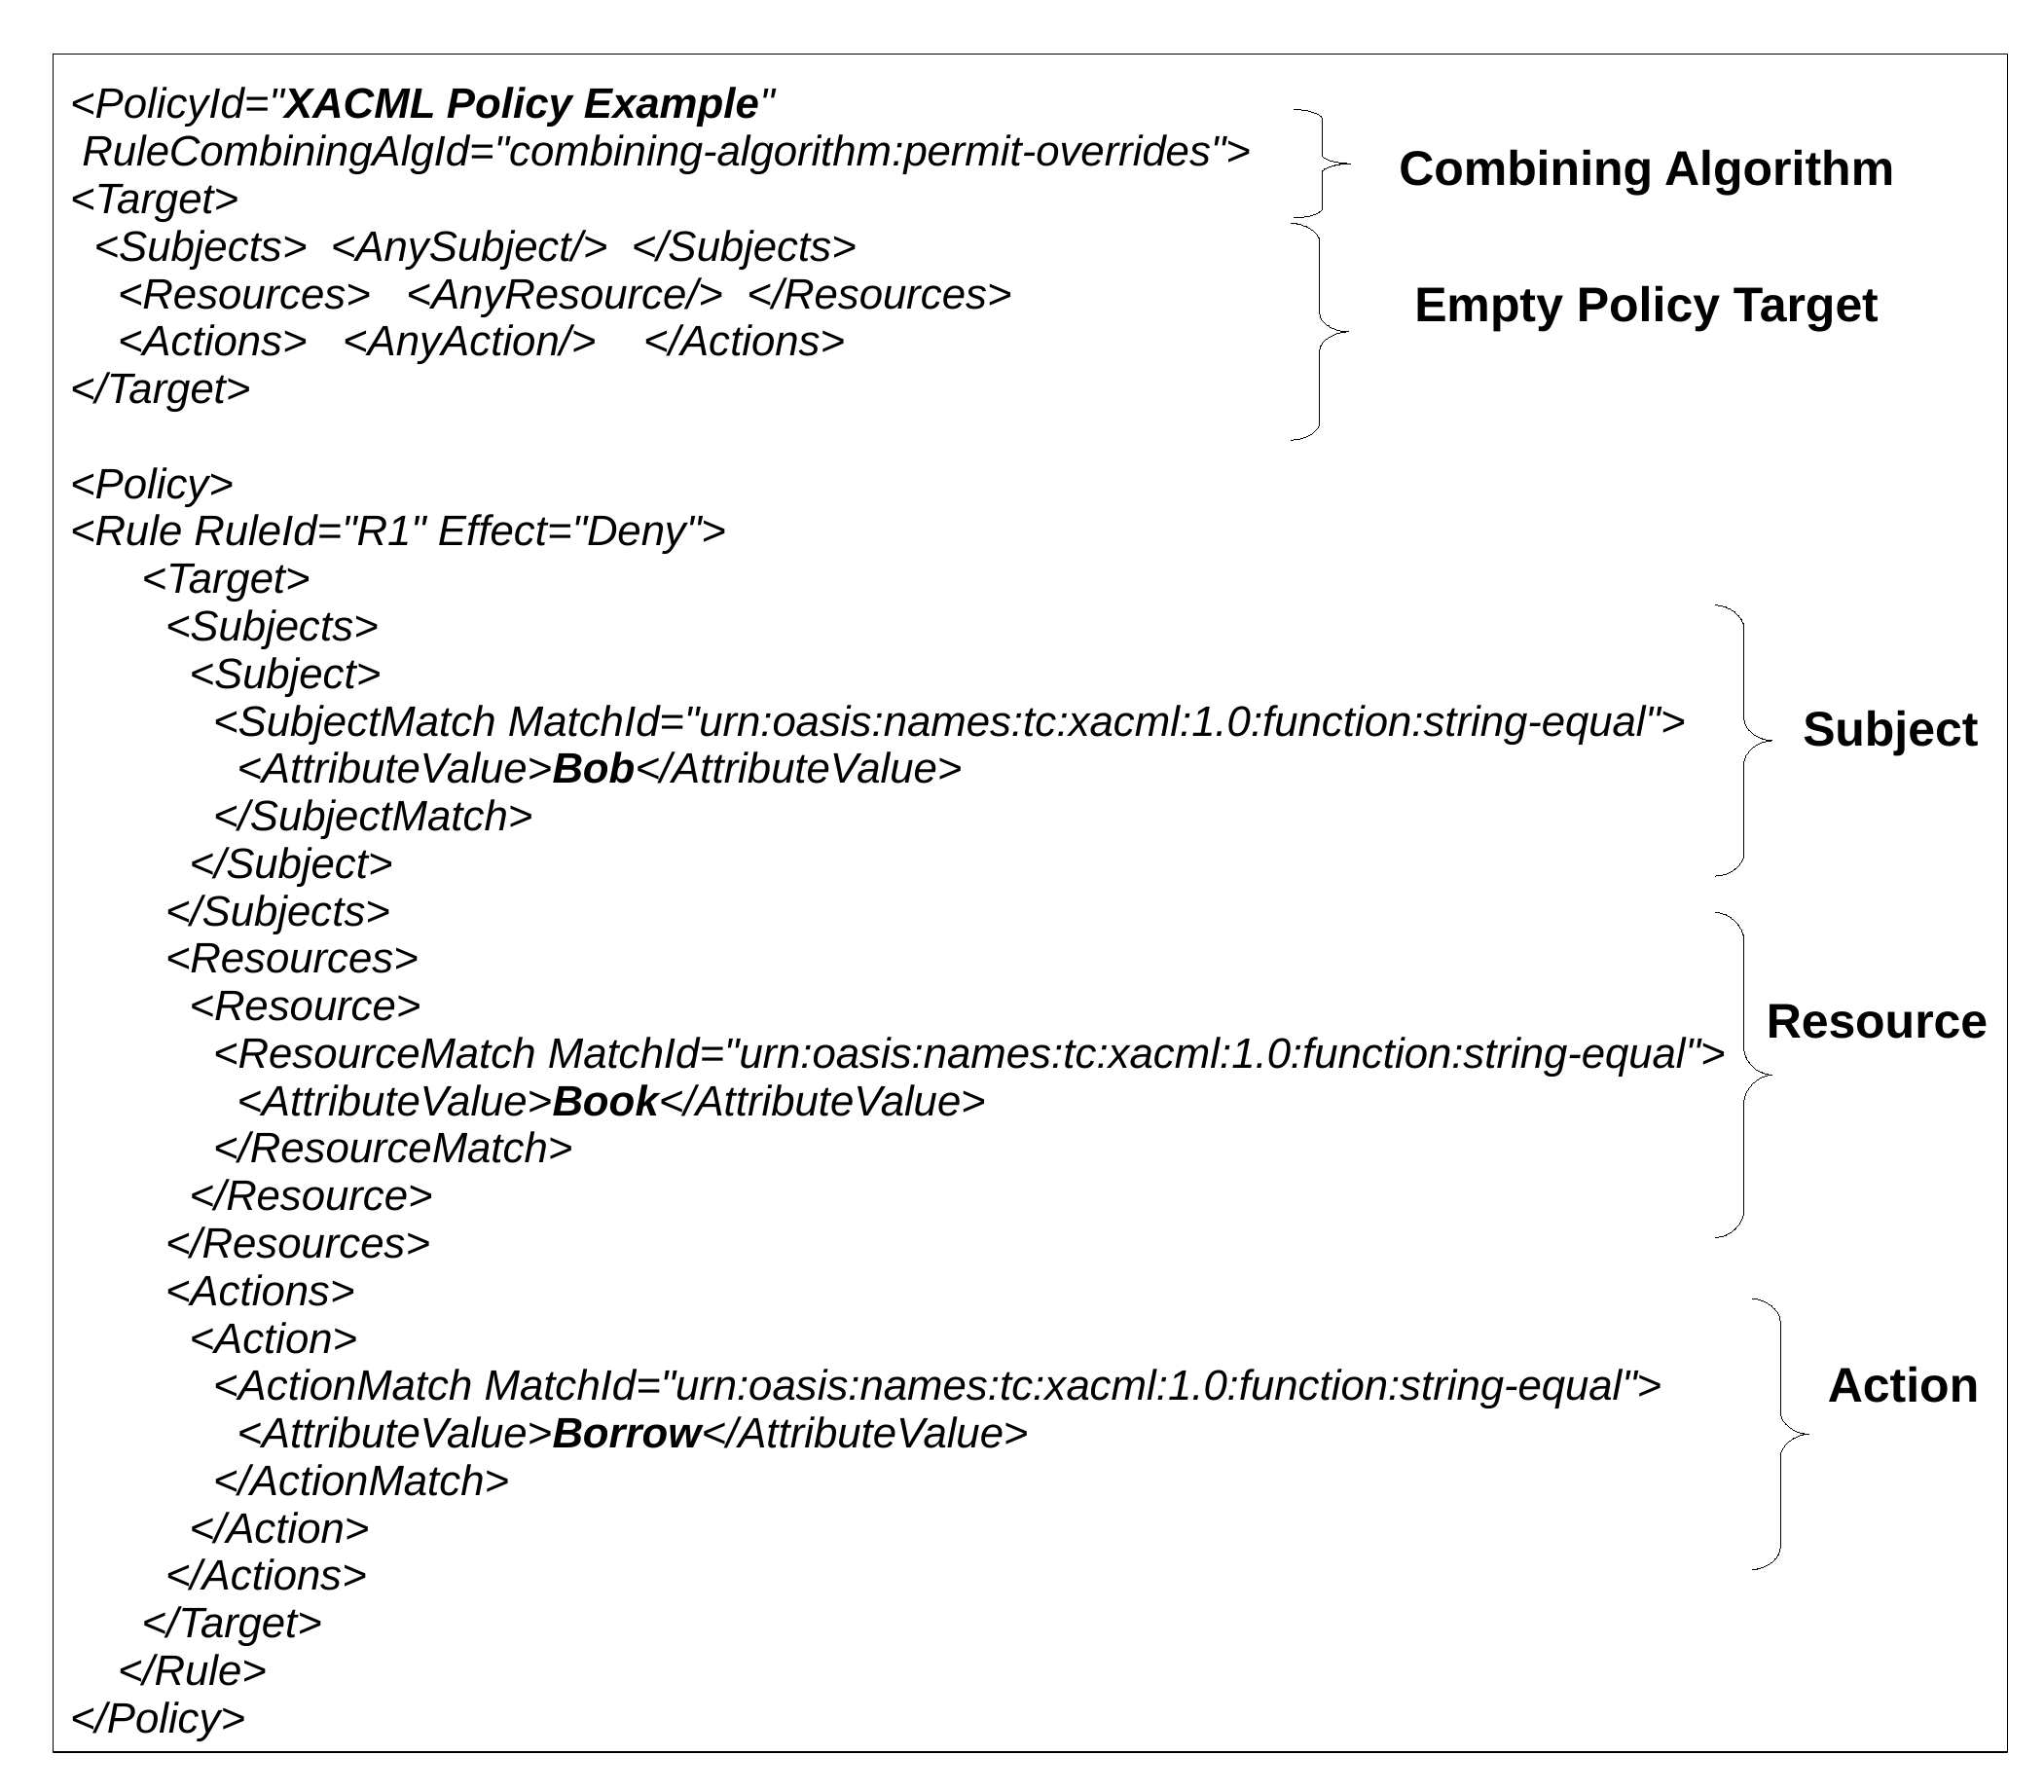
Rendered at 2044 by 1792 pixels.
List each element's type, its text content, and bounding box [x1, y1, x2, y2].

text_box [53, 54, 2008, 1753]
text_box Action [1813, 1350, 2044, 1459]
text_box Subject [1788, 694, 2044, 804]
text_box Empty Policy Target [1359, 271, 1926, 353]
text_box Resource [1752, 986, 2044, 1096]
text_box <PolicyId="XACML Policy Example" RuleCombiningAlgId="combining-algorithm:permit-overrides"> <Target> <Subjects> <AnySubject/> </Subjects> <Resources> <AnyResource/> </Resources> <Actions> <AnyAction/> </Actions> </Target> <Policy> <Rule RuleId="R1" Effect="Deny"> <Target> <Subjects> <Subject> <SubjectMatch MatchId="urn:oasis:names:tc:xacml:1.0:function:string-equal"> <AttributeValue>Bob</AttributeValue> </SubjectMatch> </Subject> </Subjects> <Resources> <Resource> <ResourceMatch MatchId="urn:oasis:names:tc:xacml:1.0:function:string-equal"> <AttributeValue>Book</AttributeValue> </ResourceMatch> </Resource> </Resources> <Actions> <Action> <ActionMatch MatchId="urn:oasis:names:tc:xacml:1.0:function:string-equal"> <AttributeValue>Borrow</AttributeValue> </ActionMatch> </Action> </Actions> </Target> </Rule> </Policy> [55, 73, 2008, 1750]
text_box Combining Algorithm [1384, 134, 1952, 217]
